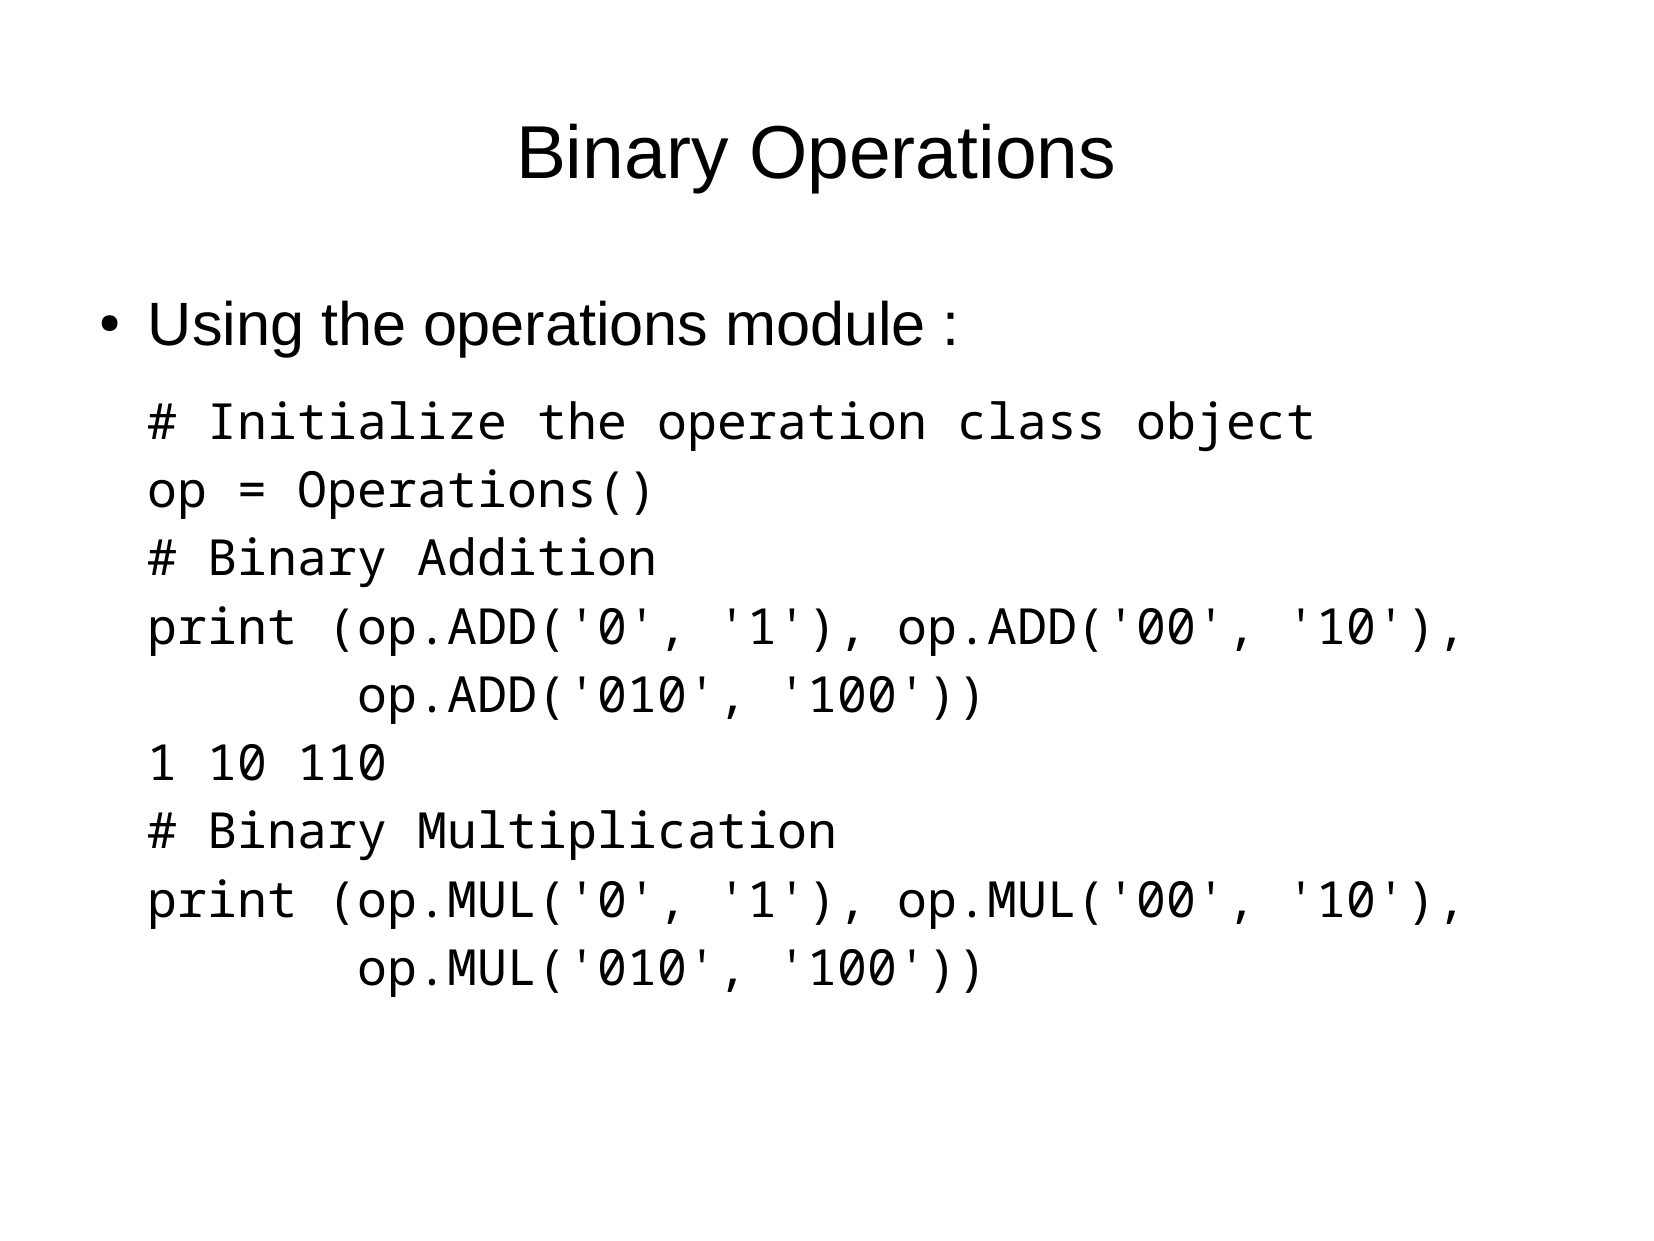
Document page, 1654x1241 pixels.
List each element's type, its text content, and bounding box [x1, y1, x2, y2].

list Using the operations module : # Initialize the operation class object op = Operations() # Binary Addition print (op.ADD('0', '1'), op.ADD('00', '10'), op.ADD('010', '100')) 1 10 110 # Binary Multiplication print (op.MUL('0', '1'), op.MUL('00', '10'), op.MUL('010', '100')) [82, 290, 1571, 1010]
title Binary Operations [82, 49, 1571, 257]
